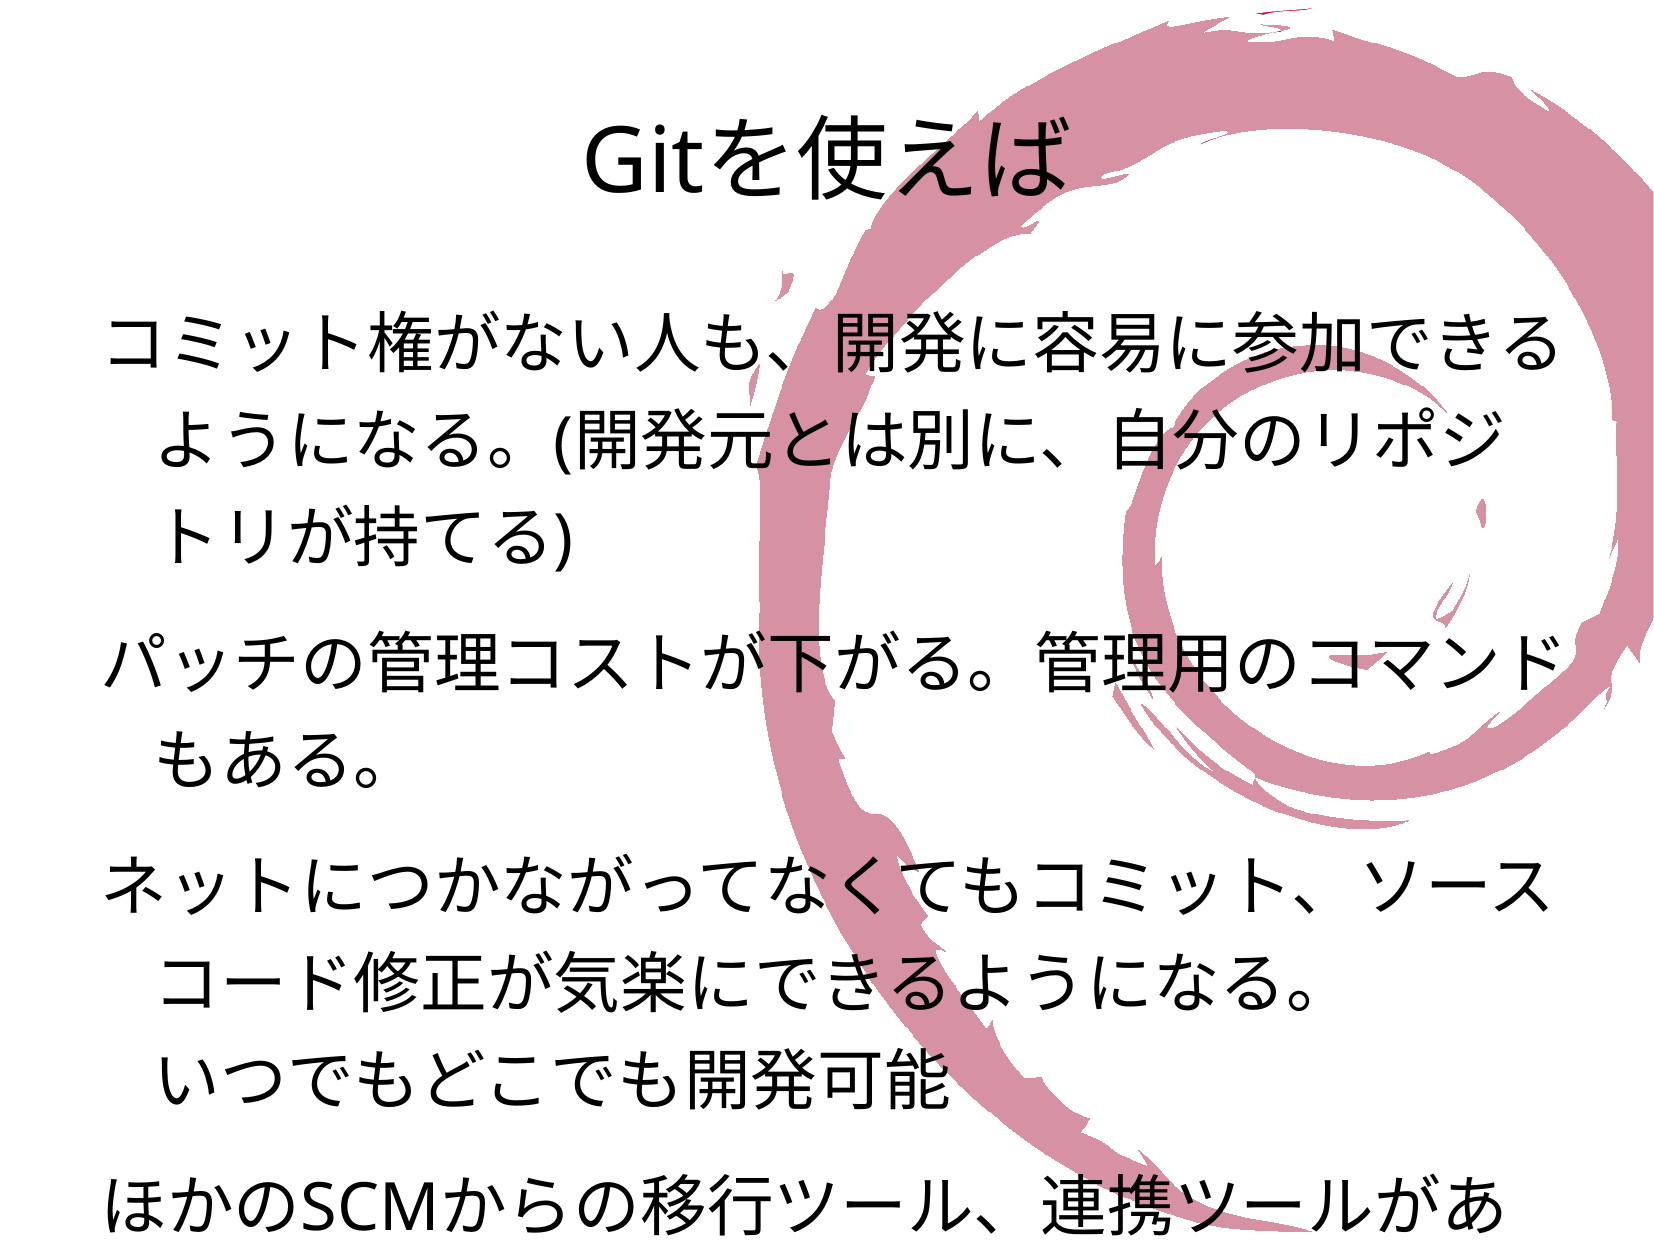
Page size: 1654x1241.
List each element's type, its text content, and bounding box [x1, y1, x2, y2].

title Gitを使えば [82, 56, 1571, 250]
picture [738, 0, 1654, 1241]
list コミット権がない人も、開発に容易に参加できるようになる。(開発元とは別に、自分のリポジトリが持てる) パッチの管理コストが下がる。管理用のコマンドもある。 ネットにつかながってなくてもコミット、ソースコード修正が気楽にできるようになる。 いつでもどこでも開発可能 ほかのSCMからの移行ツール、連携ツールがある。(git-svn, git-cvs, etc) [82, 290, 1571, 1241]
